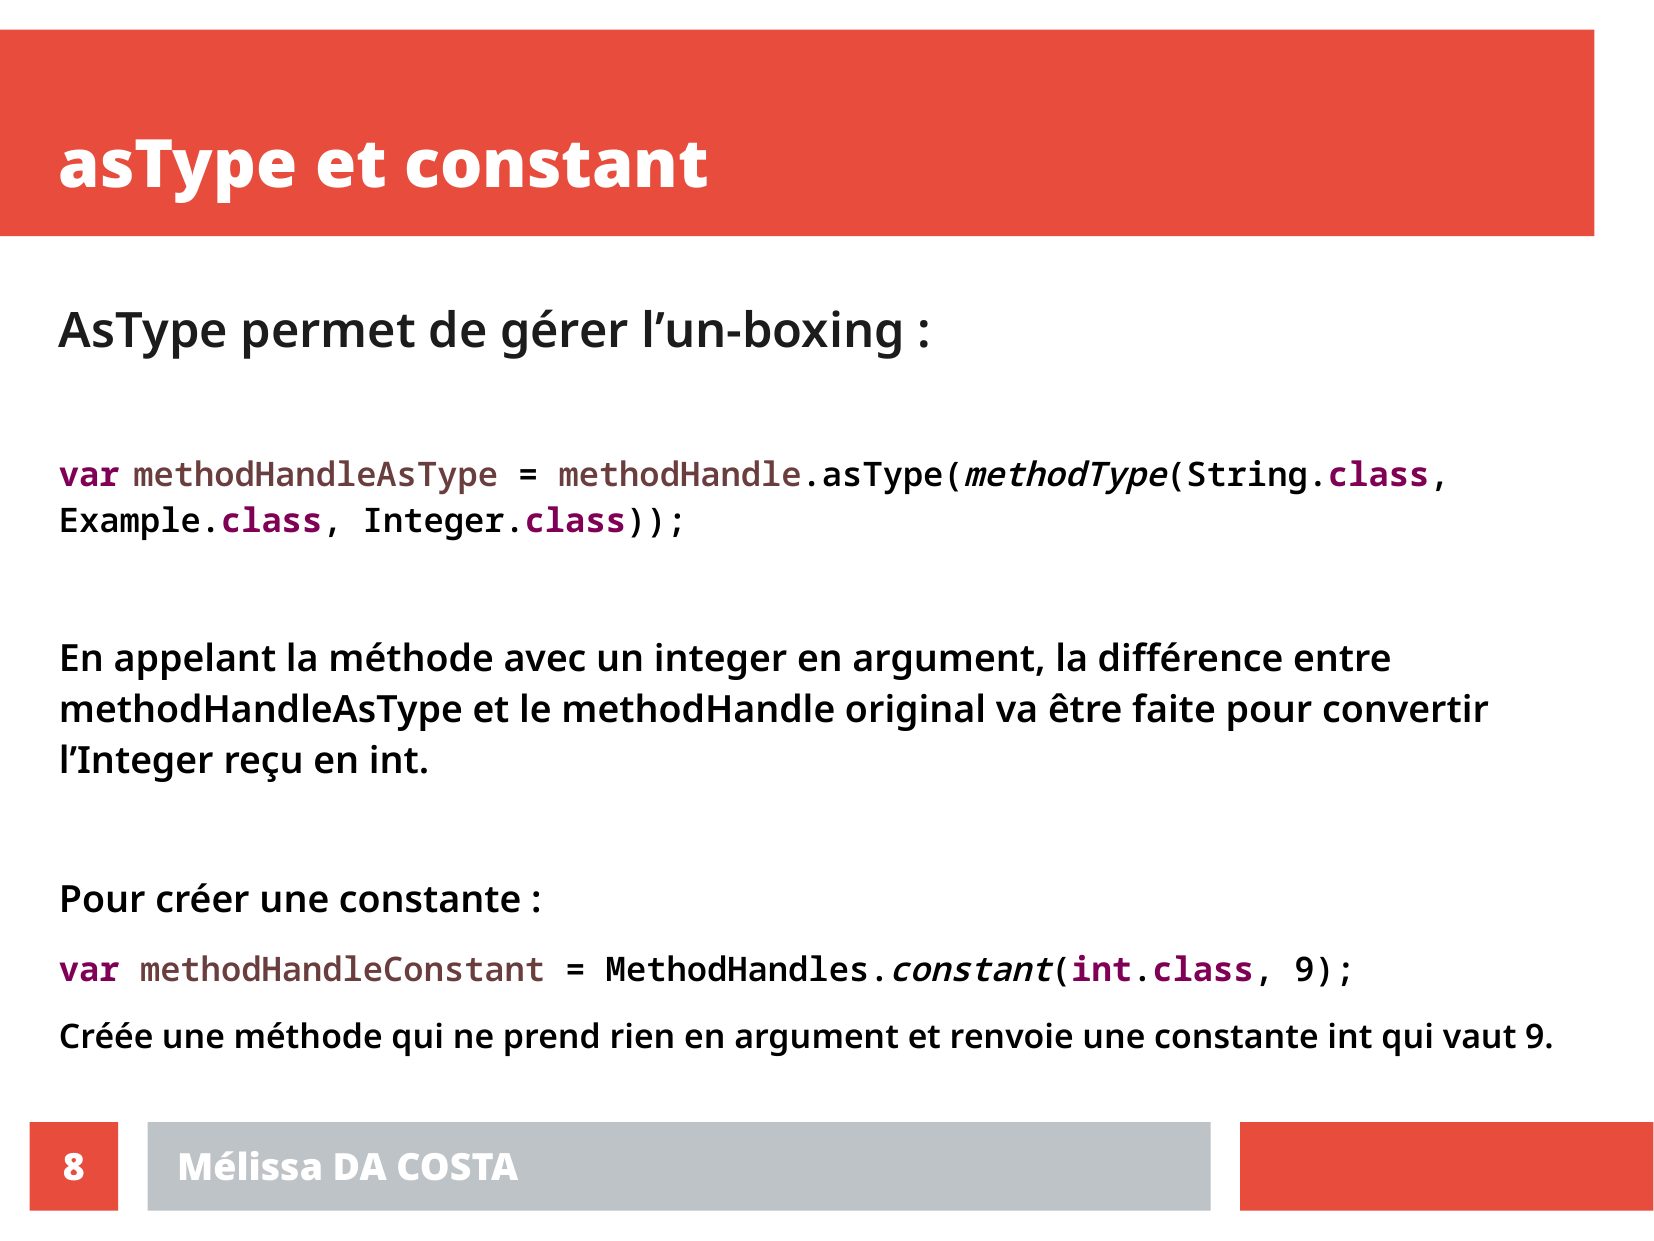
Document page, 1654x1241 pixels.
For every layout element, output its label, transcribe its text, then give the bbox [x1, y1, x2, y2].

title asType et constant [59, 59, 1595, 207]
list AsType permet de gérer l’un-boxing : var methodHandleAsType = methodHandle.asType(methodType(String.class, Example.class, Integer.class)); En appelant la méthode avec un integer en argument, la différence entre methodHandleAsType et le methodHandle original va être faite pour convertir l’Integer reçu en int. Pour créer une constante : var methodHandleConstant = MethodHandles.constant(int.class, 9); Créée une méthode qui ne prend rien en argument et renvoie une constante int qui vaut 9. [59, 295, 1607, 1063]
